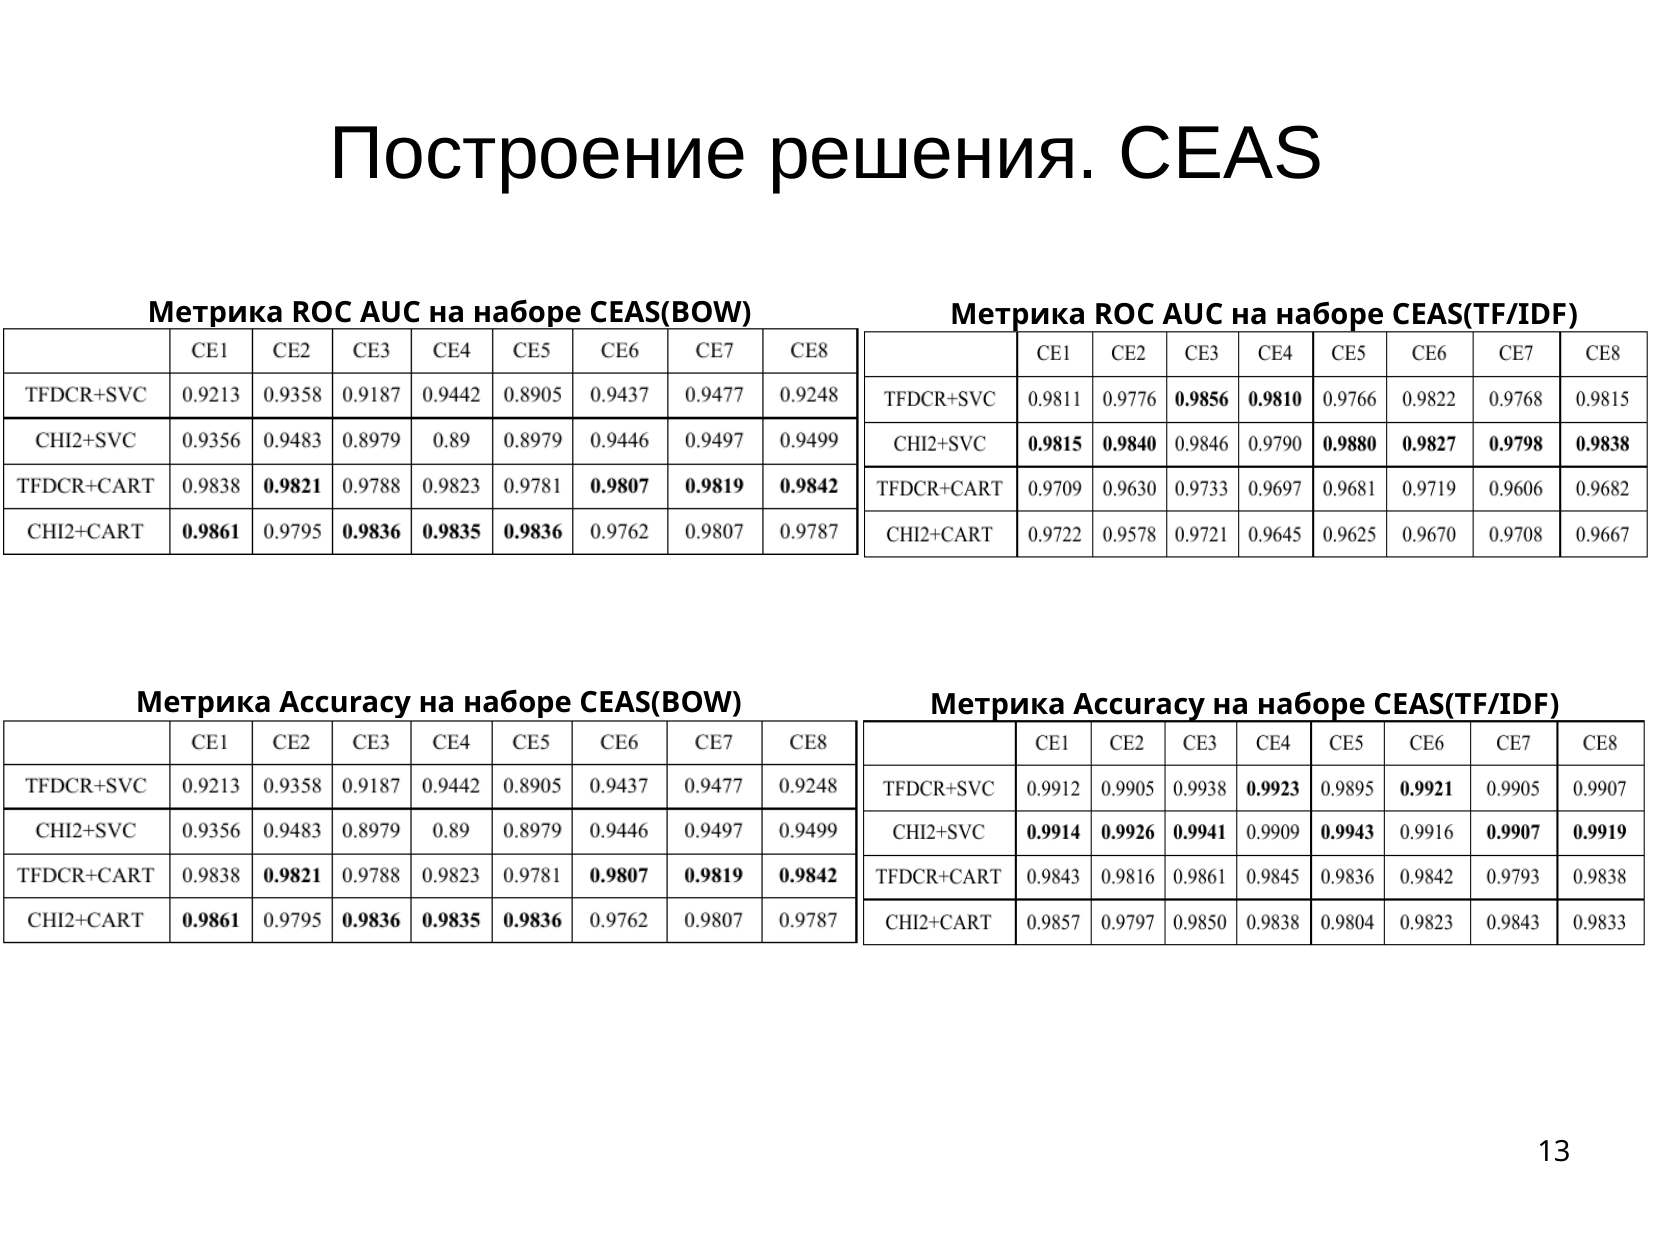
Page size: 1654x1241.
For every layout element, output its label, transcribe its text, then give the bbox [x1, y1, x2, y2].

text_box Метрика ROC AUC на наборе CEAS(TF/IDF) [889, 285, 1640, 331]
text_box Метрика ROC AUC на наборе CEAS(BOW) [75, 283, 826, 327]
picture [2, 718, 1651, 952]
picture [3, 327, 1654, 561]
title Построение решения. CEAS [82, 49, 1571, 257]
text_box Метрика Accuracy на наборе CEAS(BOW) [64, 674, 815, 718]
text_box Москва, 2020 г. [1286, 1140, 1654, 1193]
text_box Метрика Accuracy на наборе CEAS(TF/IDF) [870, 675, 1621, 721]
